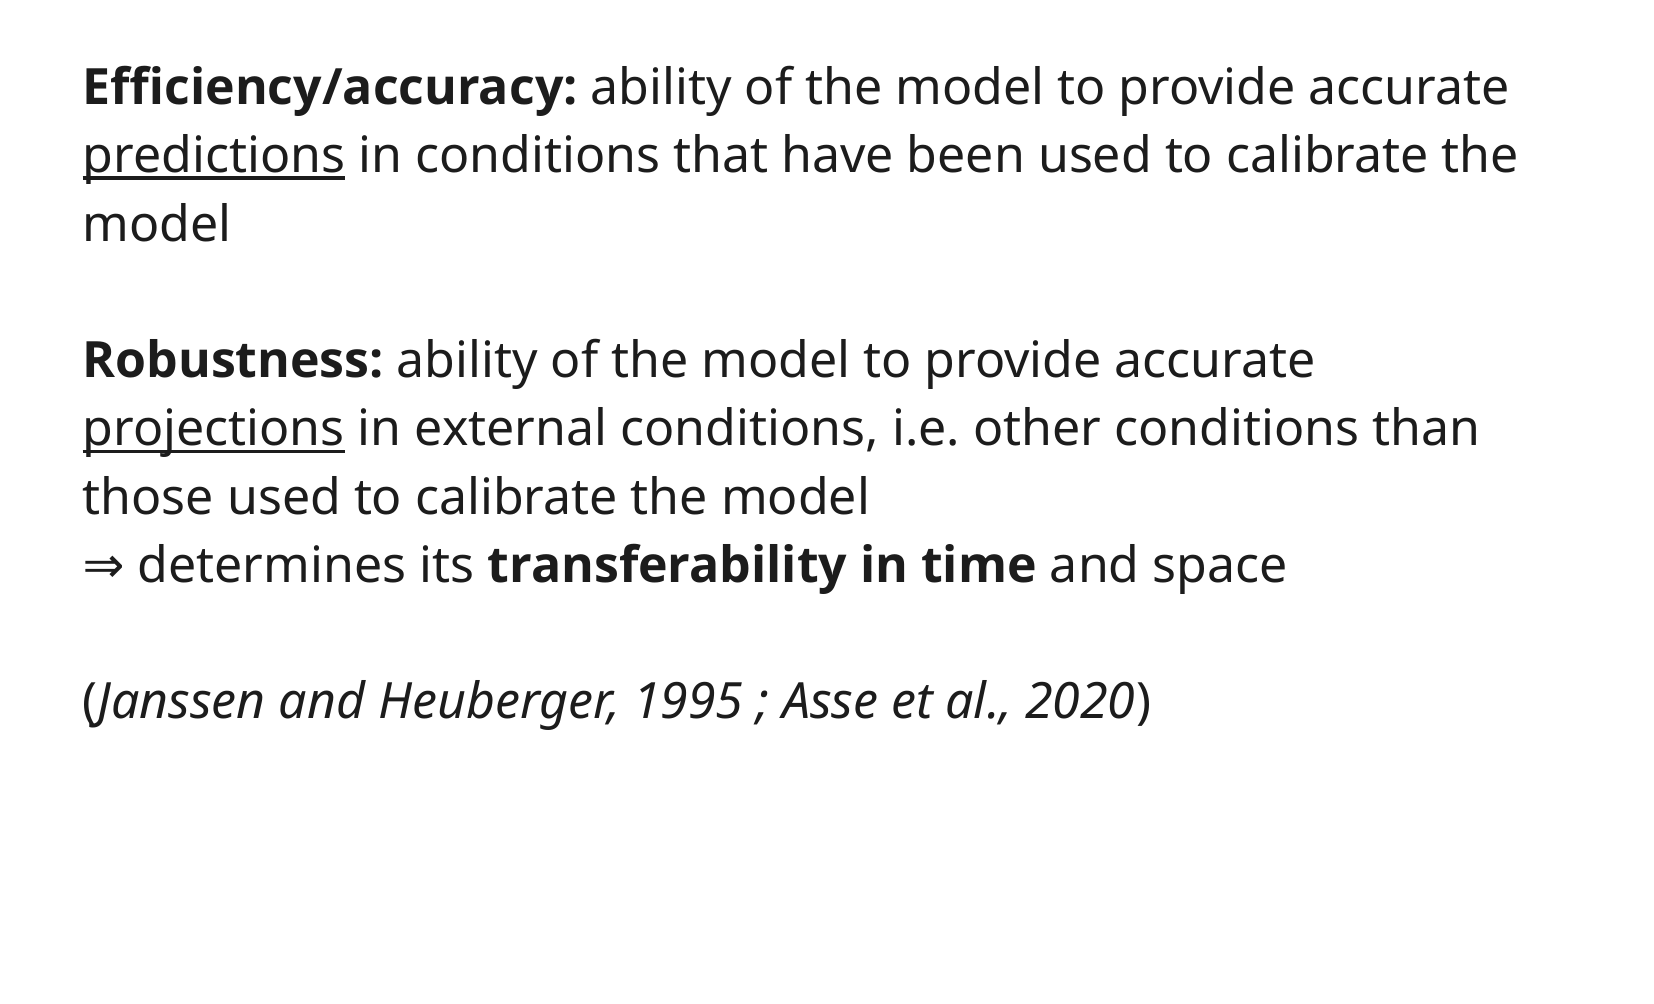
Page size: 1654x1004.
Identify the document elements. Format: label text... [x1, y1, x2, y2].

subtitle Efficiency/accuracy: ability of the model to provide accurate predictions in conditions that have been used to calibrate the model Robustness: ability of the model to provide accurate projections in external conditions, i.e. other conditions than those used to calibrate the model ⇒ determines its transferability in time and space (Janssen and Heuberger, 1995 ; Asse et al., 2020) [82, 50, 1571, 968]
